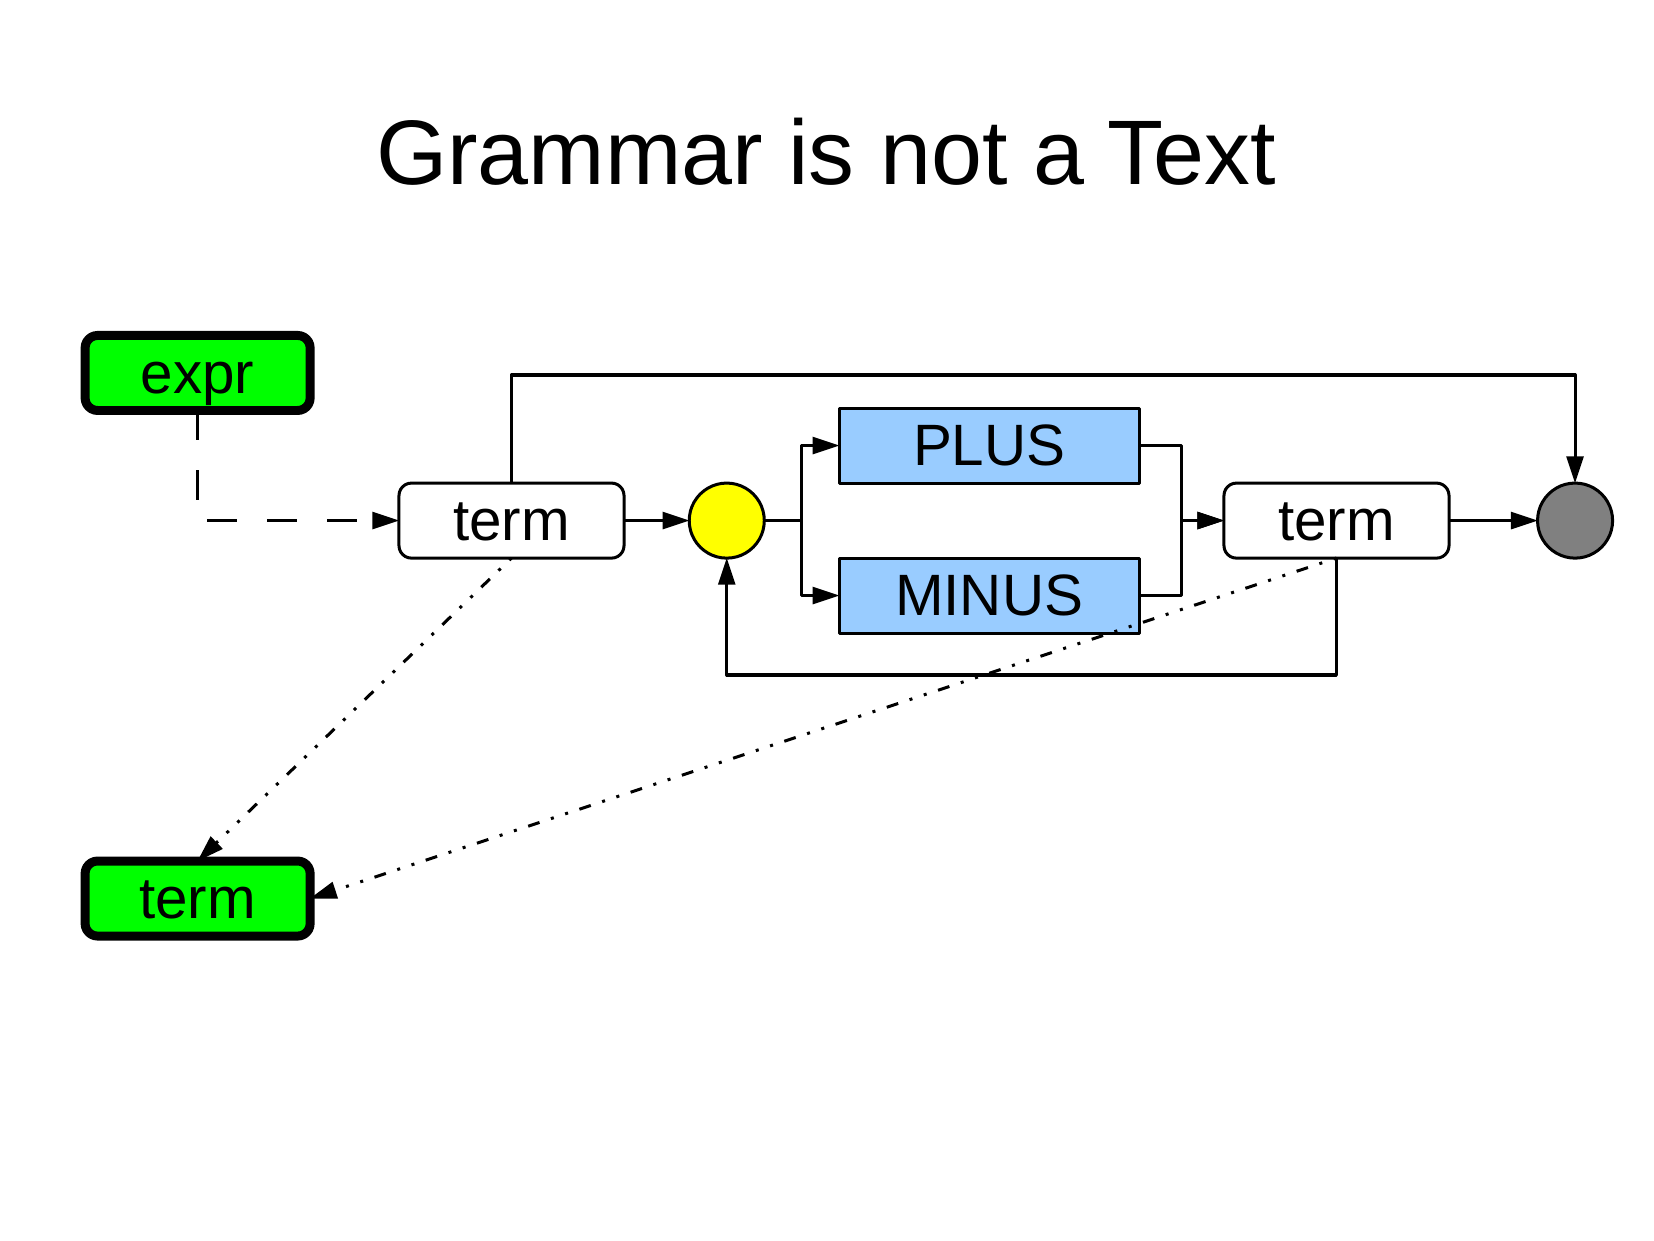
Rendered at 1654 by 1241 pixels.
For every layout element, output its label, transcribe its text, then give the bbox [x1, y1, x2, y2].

text_box term [398, 483, 625, 559]
text_box term [85, 861, 311, 937]
title Grammar is not a Text [82, 49, 1571, 257]
text_box [689, 483, 765, 559]
text_box [1537, 483, 1613, 559]
text_box expr [85, 335, 311, 411]
text_box MINUS [839, 558, 1140, 634]
text_box term [1223, 483, 1450, 559]
text_box PLUS [839, 408, 1140, 484]
